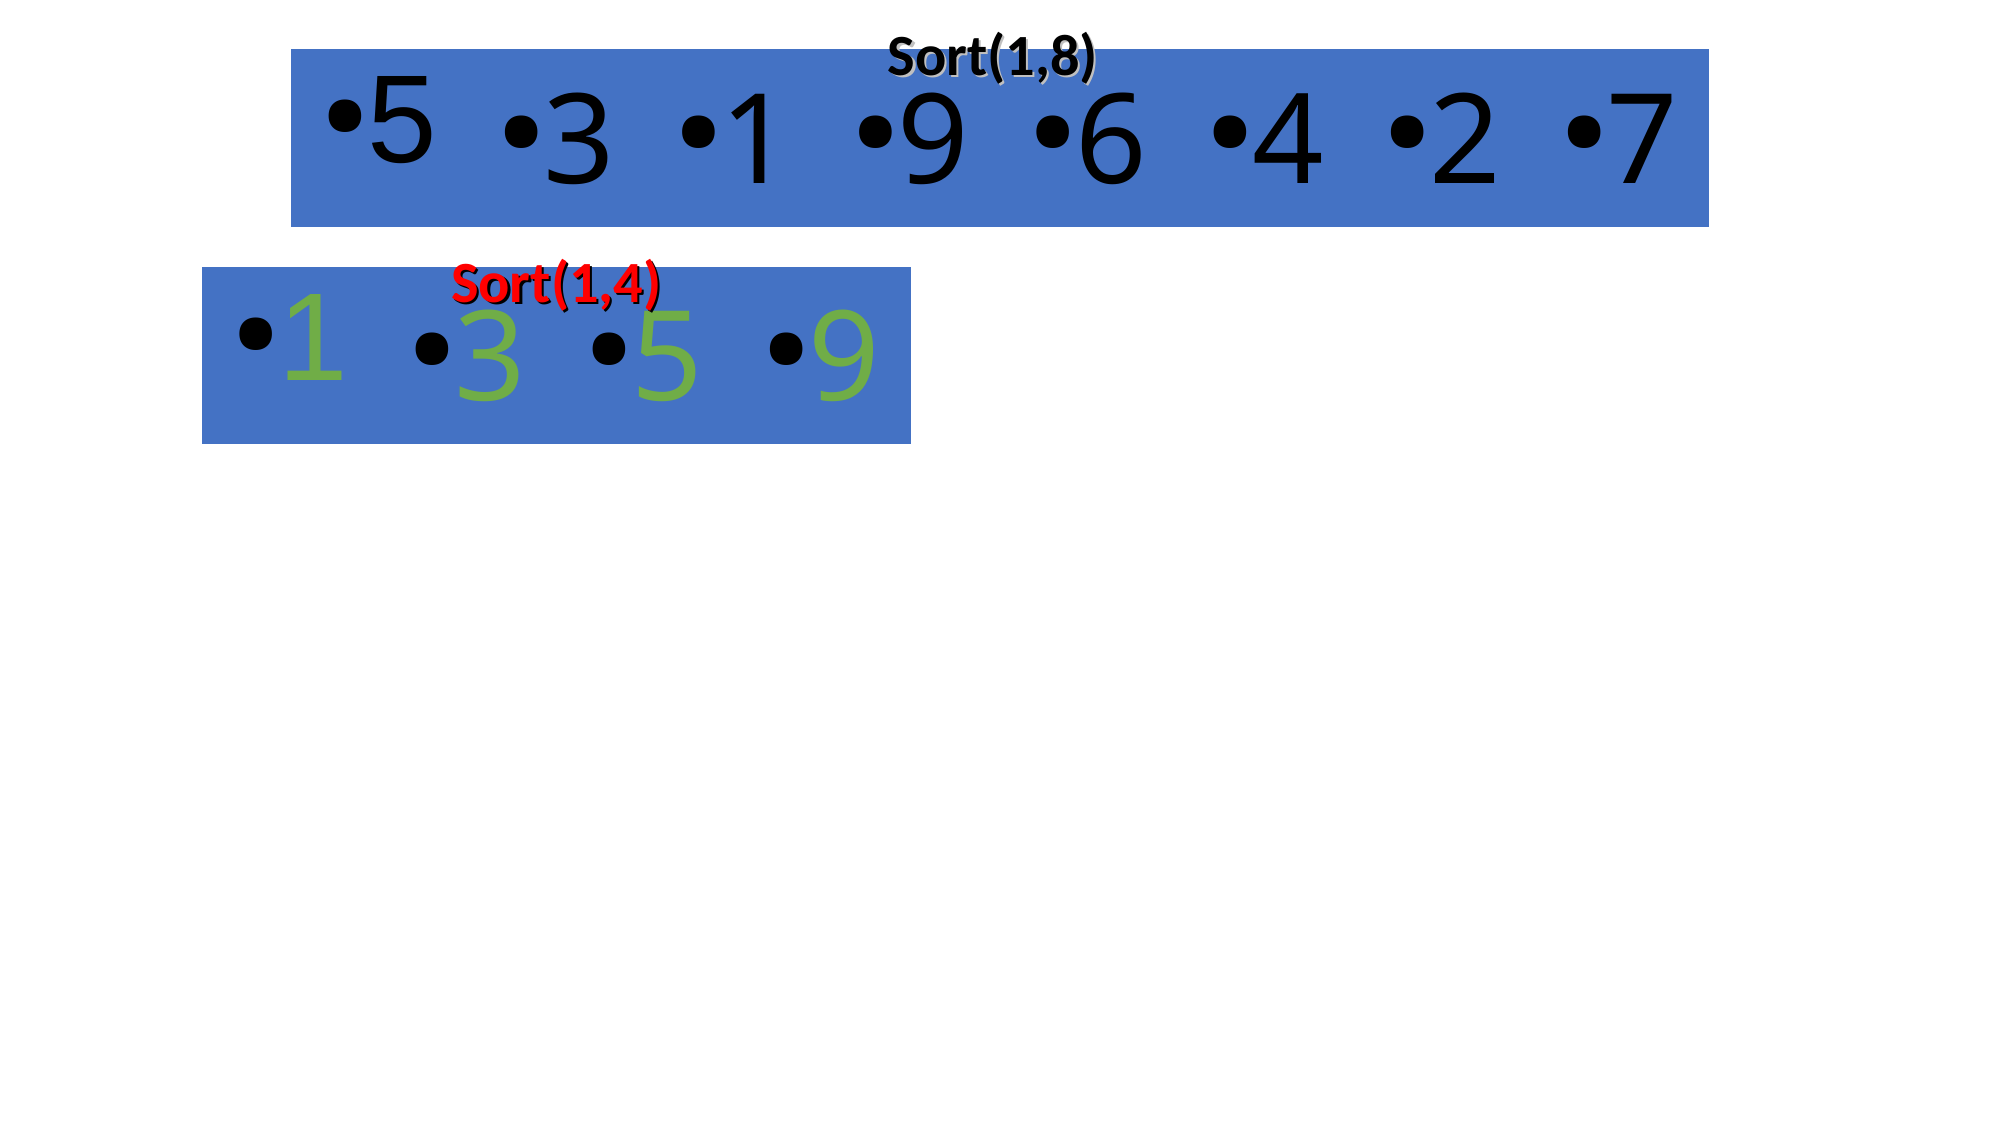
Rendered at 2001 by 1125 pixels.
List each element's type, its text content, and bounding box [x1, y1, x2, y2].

table_header 6 [1093, 136, 1130, 175]
table_header 6 [1000, 49, 1177, 227]
table_header 5 [291, 49, 468, 227]
text_box Sort(1,4) [436, 236, 677, 321]
table_header 3 [468, 49, 646, 227]
table_header 1 [202, 267, 379, 444]
table_header 5 [556, 267, 733, 444]
table_header 3 [379, 267, 556, 444]
table_header 4 [1177, 49, 1354, 227]
table_header 9 [914, 102, 951, 141]
text_box Sort(1,8) [873, 9, 1113, 94]
table_header 9 [823, 49, 1000, 227]
table_header 9 [733, 267, 911, 444]
table_header 2 [1354, 49, 1531, 227]
table_header 1 [646, 49, 823, 227]
table_header 7 [1531, 49, 1709, 227]
